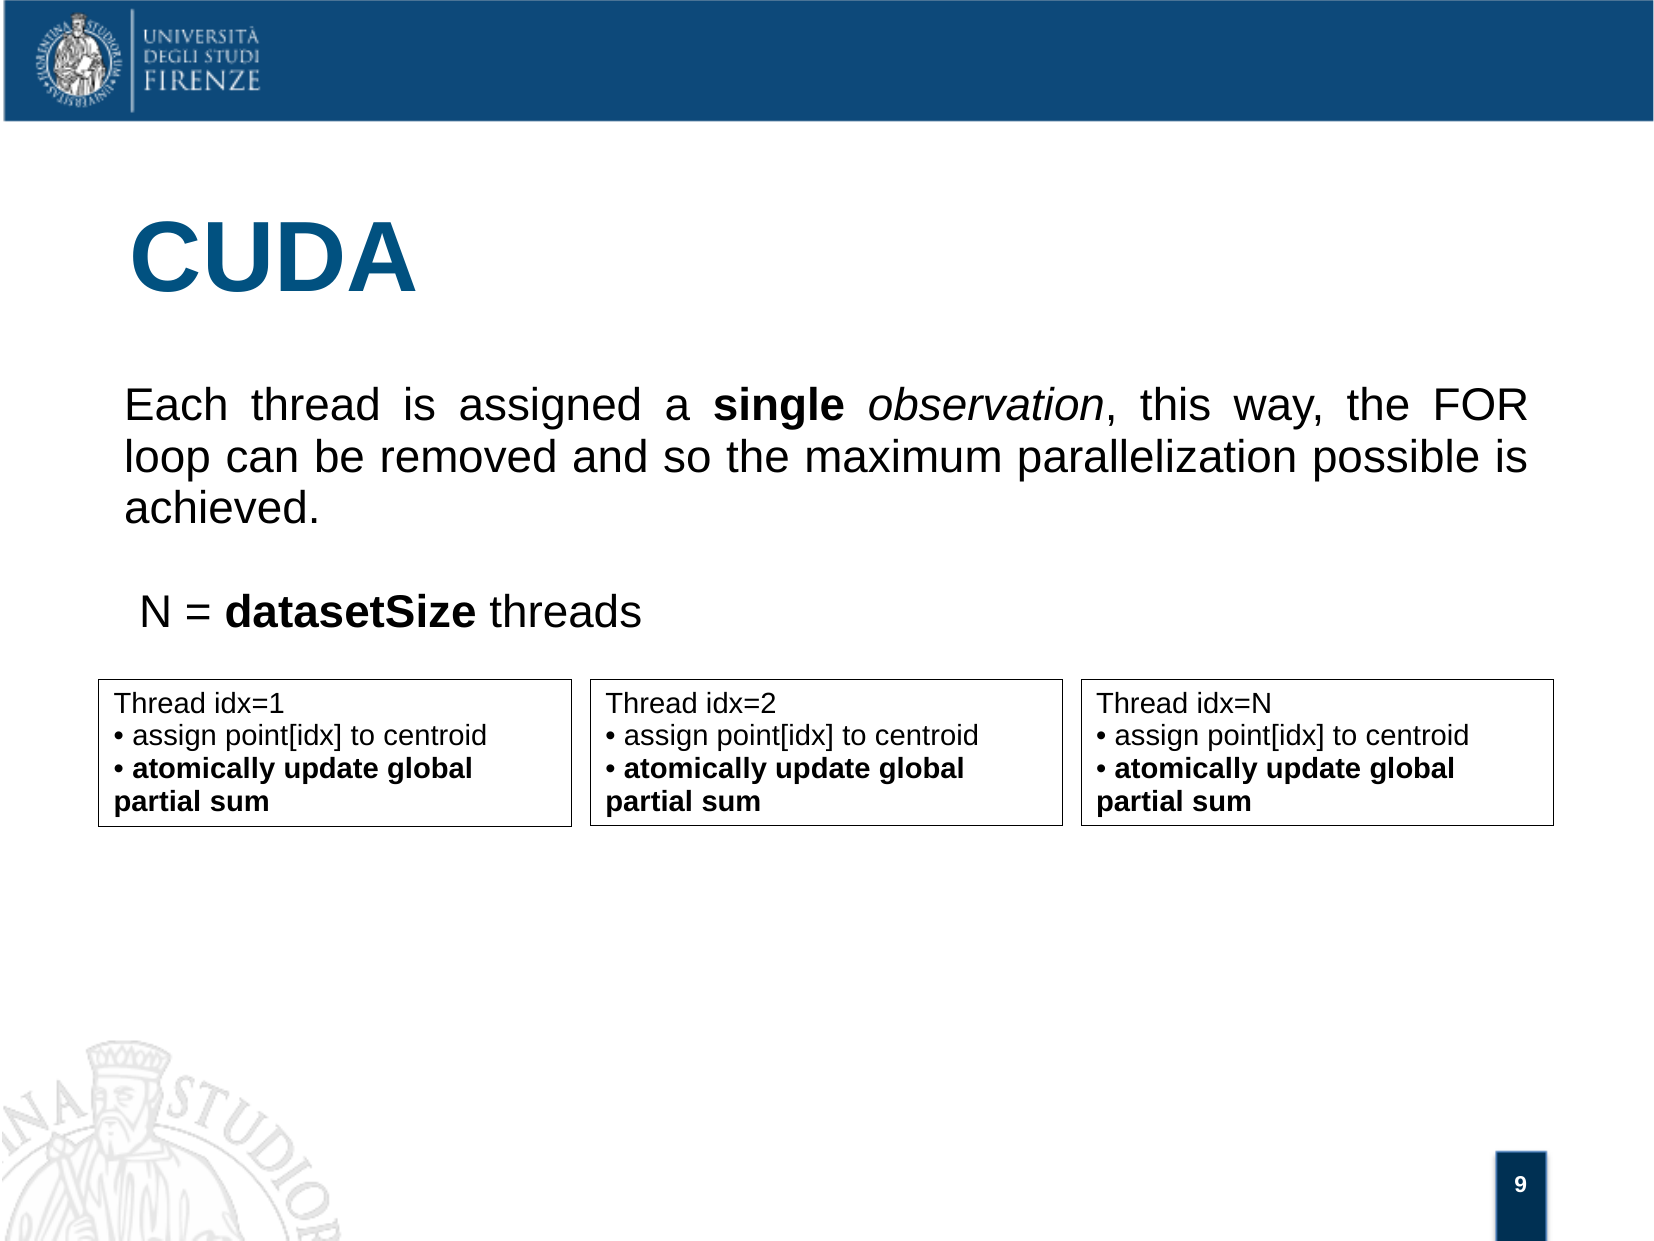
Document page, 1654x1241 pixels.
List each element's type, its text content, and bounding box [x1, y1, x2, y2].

text_box 9 [1505, 1160, 1536, 1208]
text_box Thread idx=2 • assign point[idx] to centroid • atomically update global partial sum [590, 679, 1063, 826]
text_box N = datasetSize threads [124, 578, 680, 645]
text_box CUDA [129, 134, 993, 323]
text_box Each thread is assigned a single observation, this way, the FOR loop can be removed and so the maximum parallelization possible is achieved. [124, 379, 1530, 534]
picture [2, 0, 1654, 1241]
text_box Thread idx=N • assign point[idx] to centroid • atomically update global partial sum [1081, 679, 1554, 826]
text_box Thread idx=1 • assign point[idx] to centroid • atomically update global partial sum [98, 679, 572, 827]
